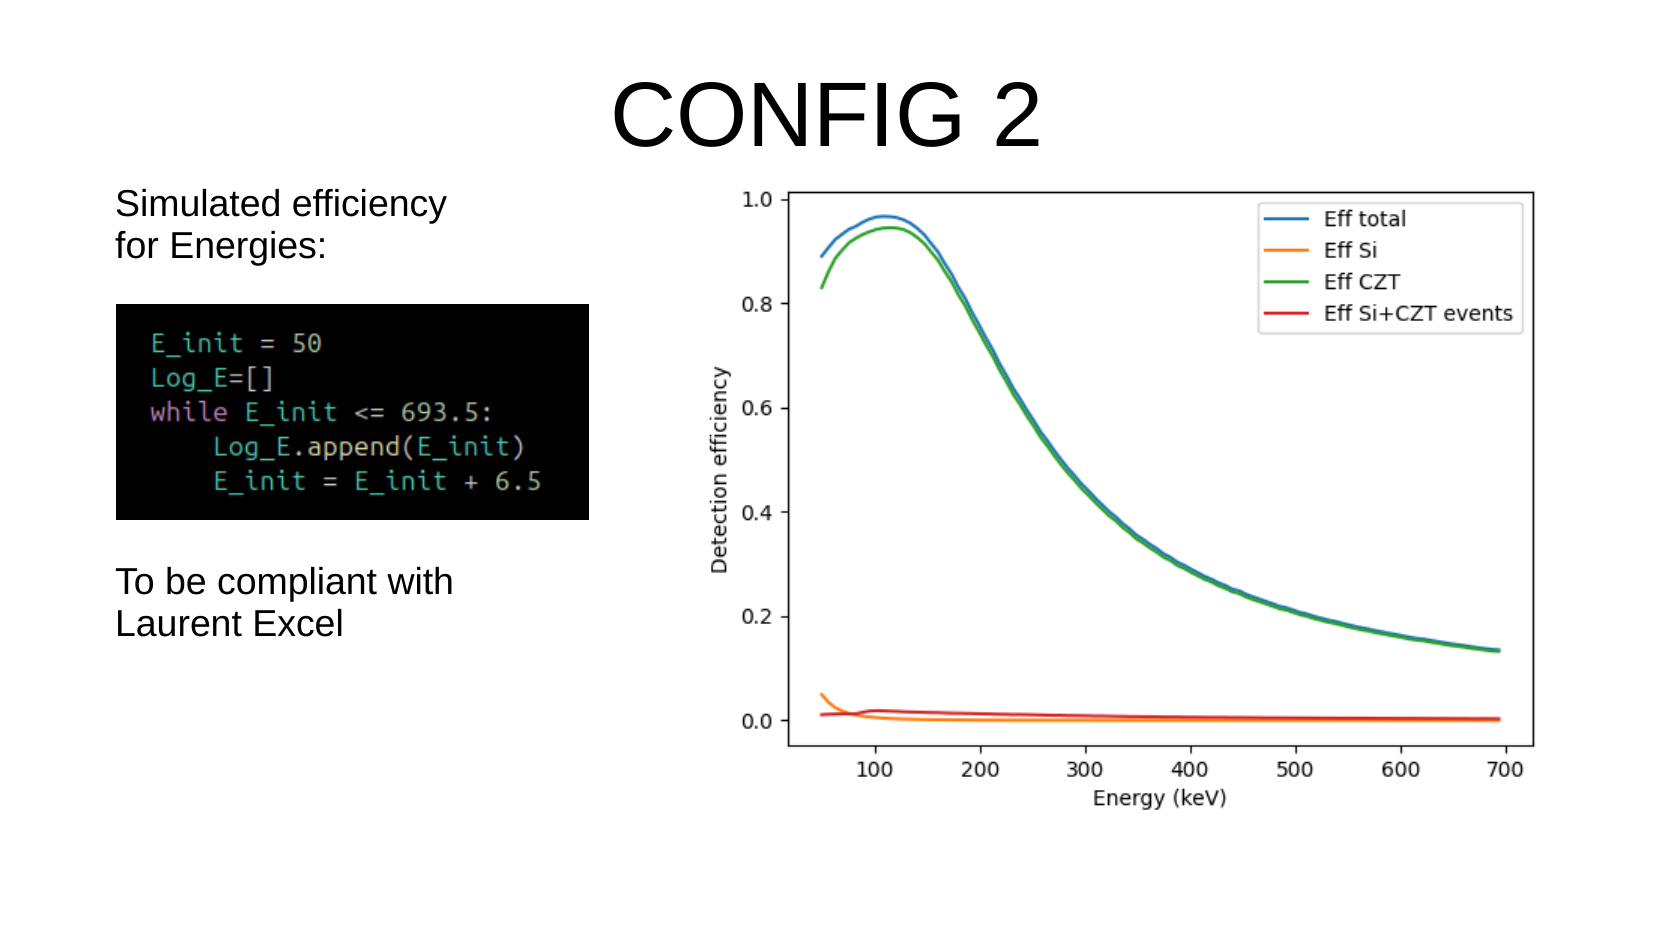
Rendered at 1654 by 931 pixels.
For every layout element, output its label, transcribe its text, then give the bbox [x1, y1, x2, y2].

picture [668, 105, 1629, 826]
title CONFIG 2 [82, 37, 1571, 193]
picture [116, 304, 589, 521]
text_box Simulated efficiency for Energies: To be compliant with Laurent Excel [100, 193, 498, 695]
